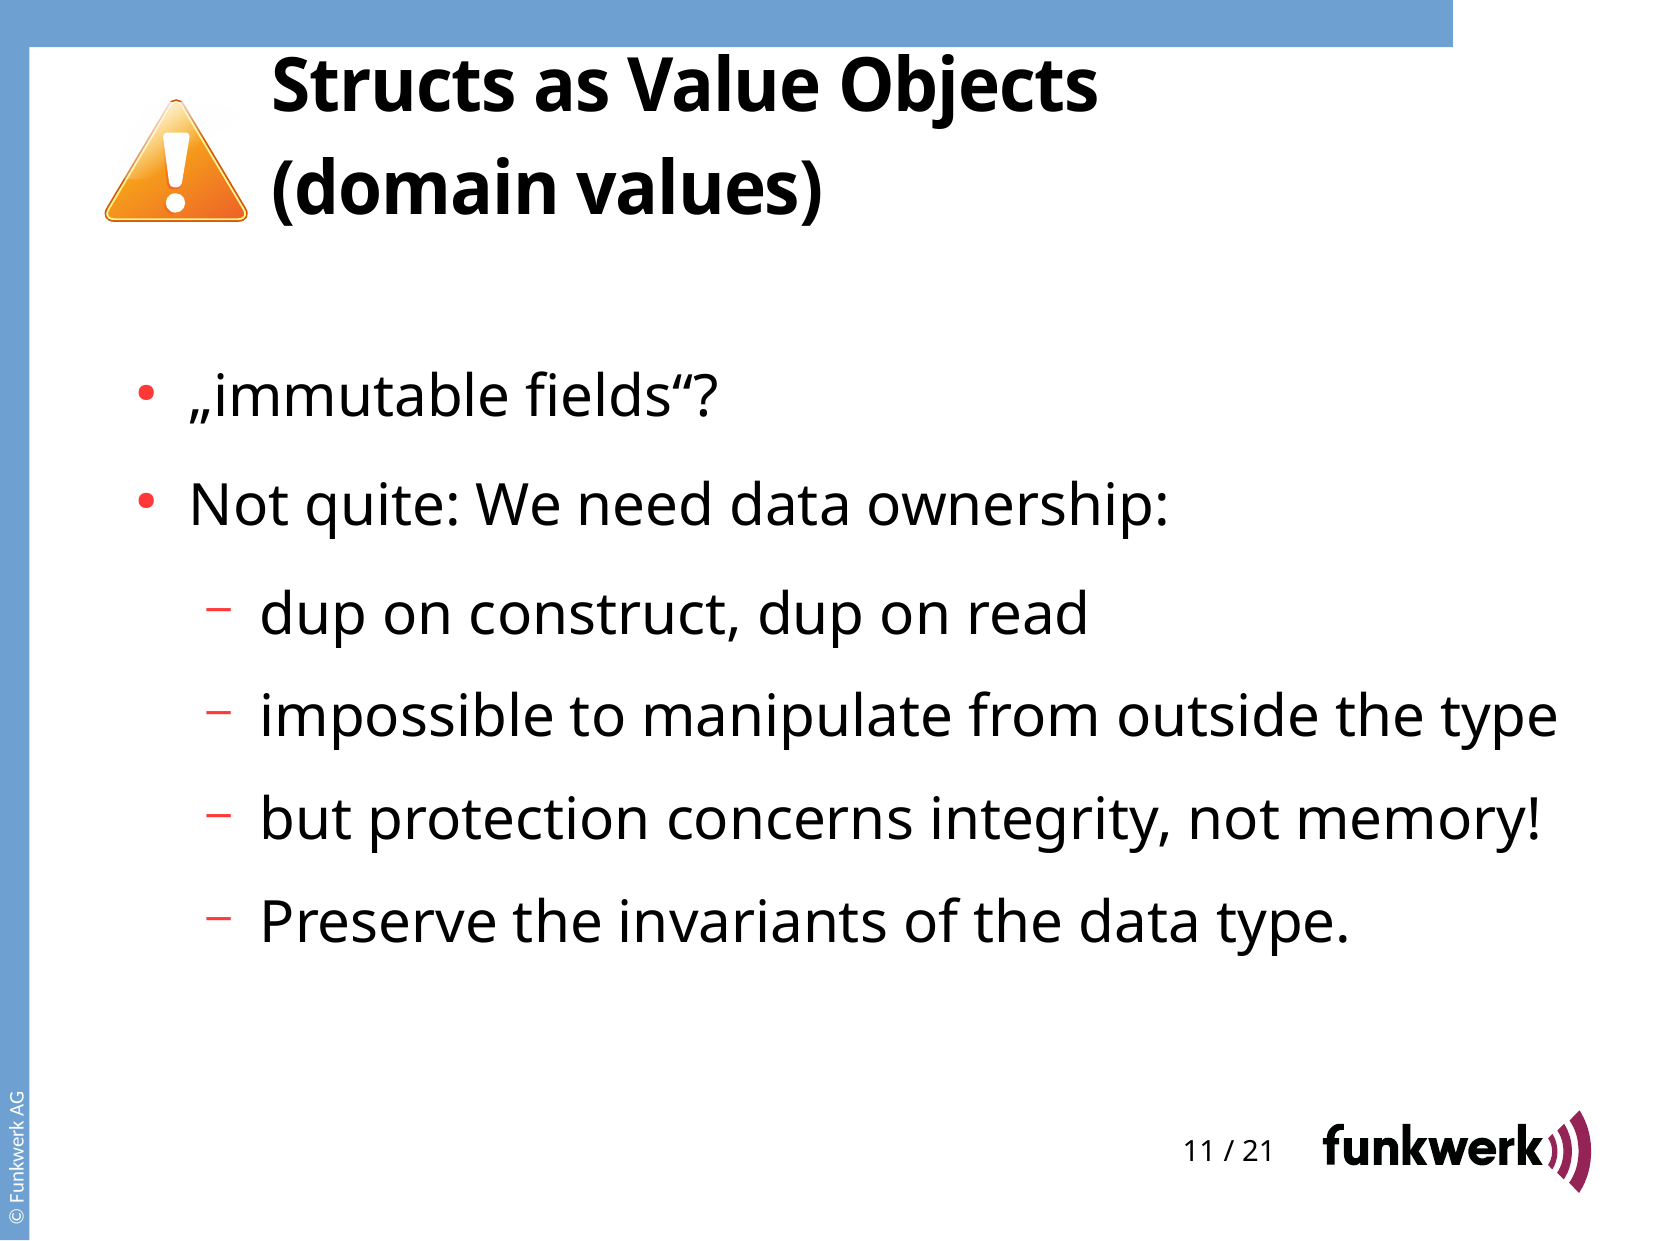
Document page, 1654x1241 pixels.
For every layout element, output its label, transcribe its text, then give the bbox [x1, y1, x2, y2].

list „immutable fields“? Not quite: We need data ownership: dup on construct, dup on read impossible to manipulate from outside the type but protection concerns integrity, not memory! Preserve the invariants of the data type. [118, 354, 1571, 1010]
title Structs as Value Objects (domain values) [271, 31, 1453, 237]
